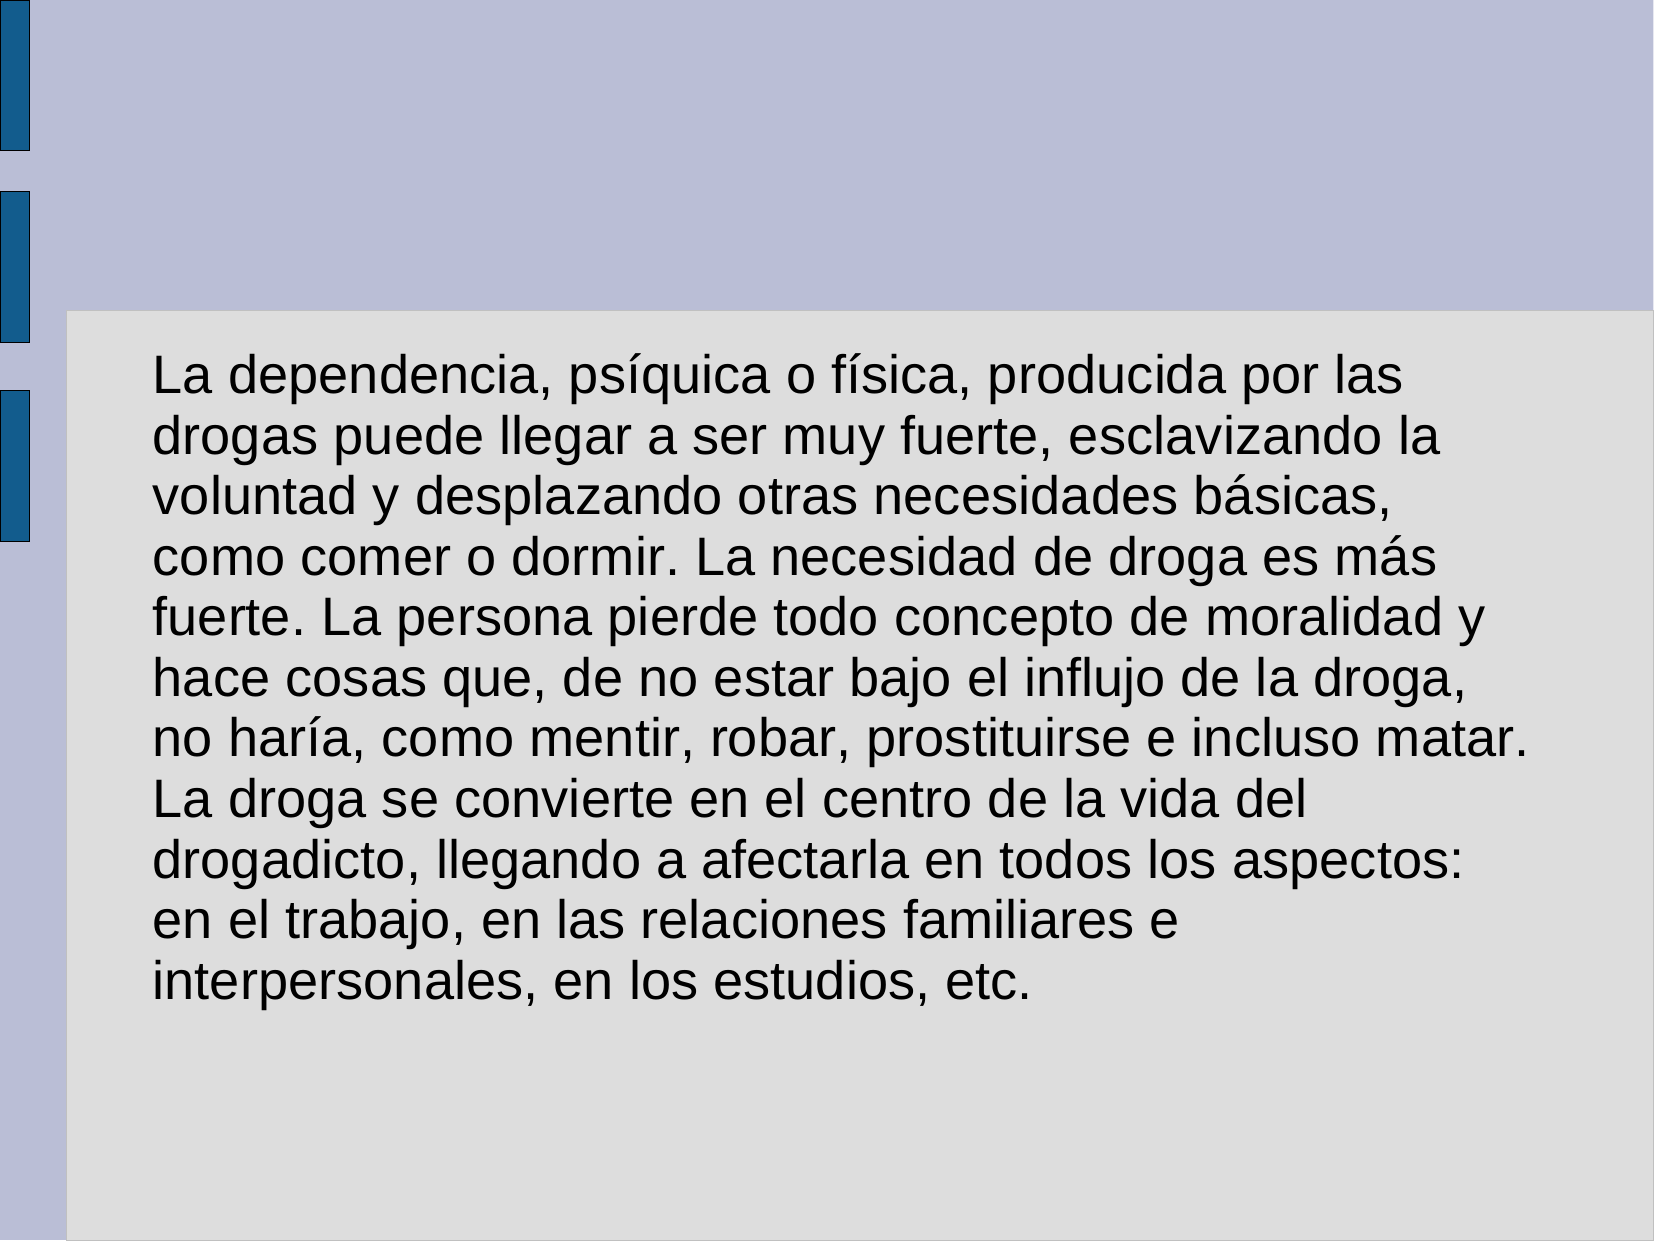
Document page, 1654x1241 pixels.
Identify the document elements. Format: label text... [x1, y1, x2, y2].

list La dependencia, psíquica o física, producida por las drogas puede llegar a ser muy fuerte, esclavizando la voluntad y desplazando otras necesidades básicas, como comer o dormir. La necesidad de droga es más fuerte. La persona pierde todo concepto de moralidad y hace cosas que, de no estar bajo el influjo de la droga, no haría, como mentir, robar, prostituirse e incluso matar. La droga se convierte en el centro de la vida del drogadicto, llegando a afectarla en todos los aspectos: en el trabajo, en las relaciones familiares e interpersonales, en los estudios, etc. [152, 344, 1534, 1127]
